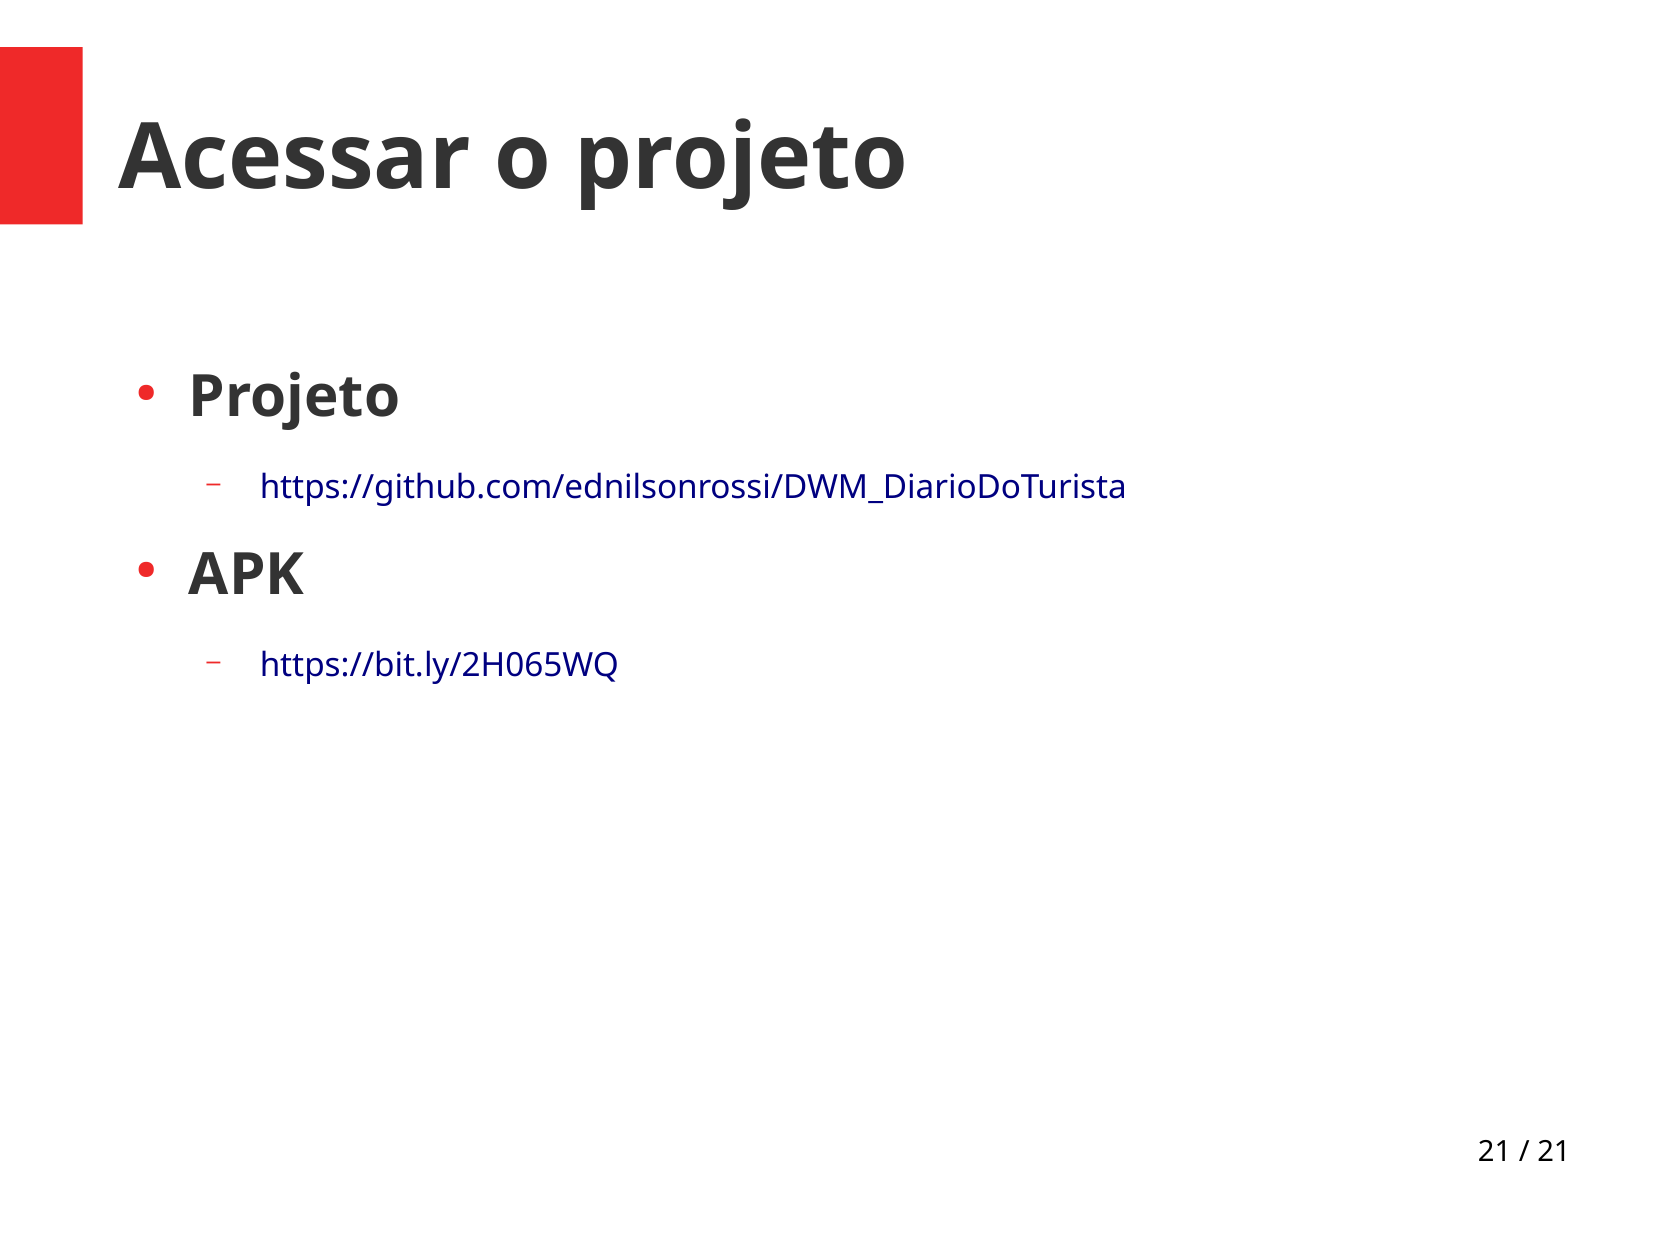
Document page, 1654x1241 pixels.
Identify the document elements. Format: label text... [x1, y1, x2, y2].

list Projeto https://github.com/ednilsonrossi/DWM_DiarioDoTurista APK https://bit.ly/2H065WQ [118, 354, 1536, 1074]
title Acessar o projeto [118, 49, 1571, 257]
